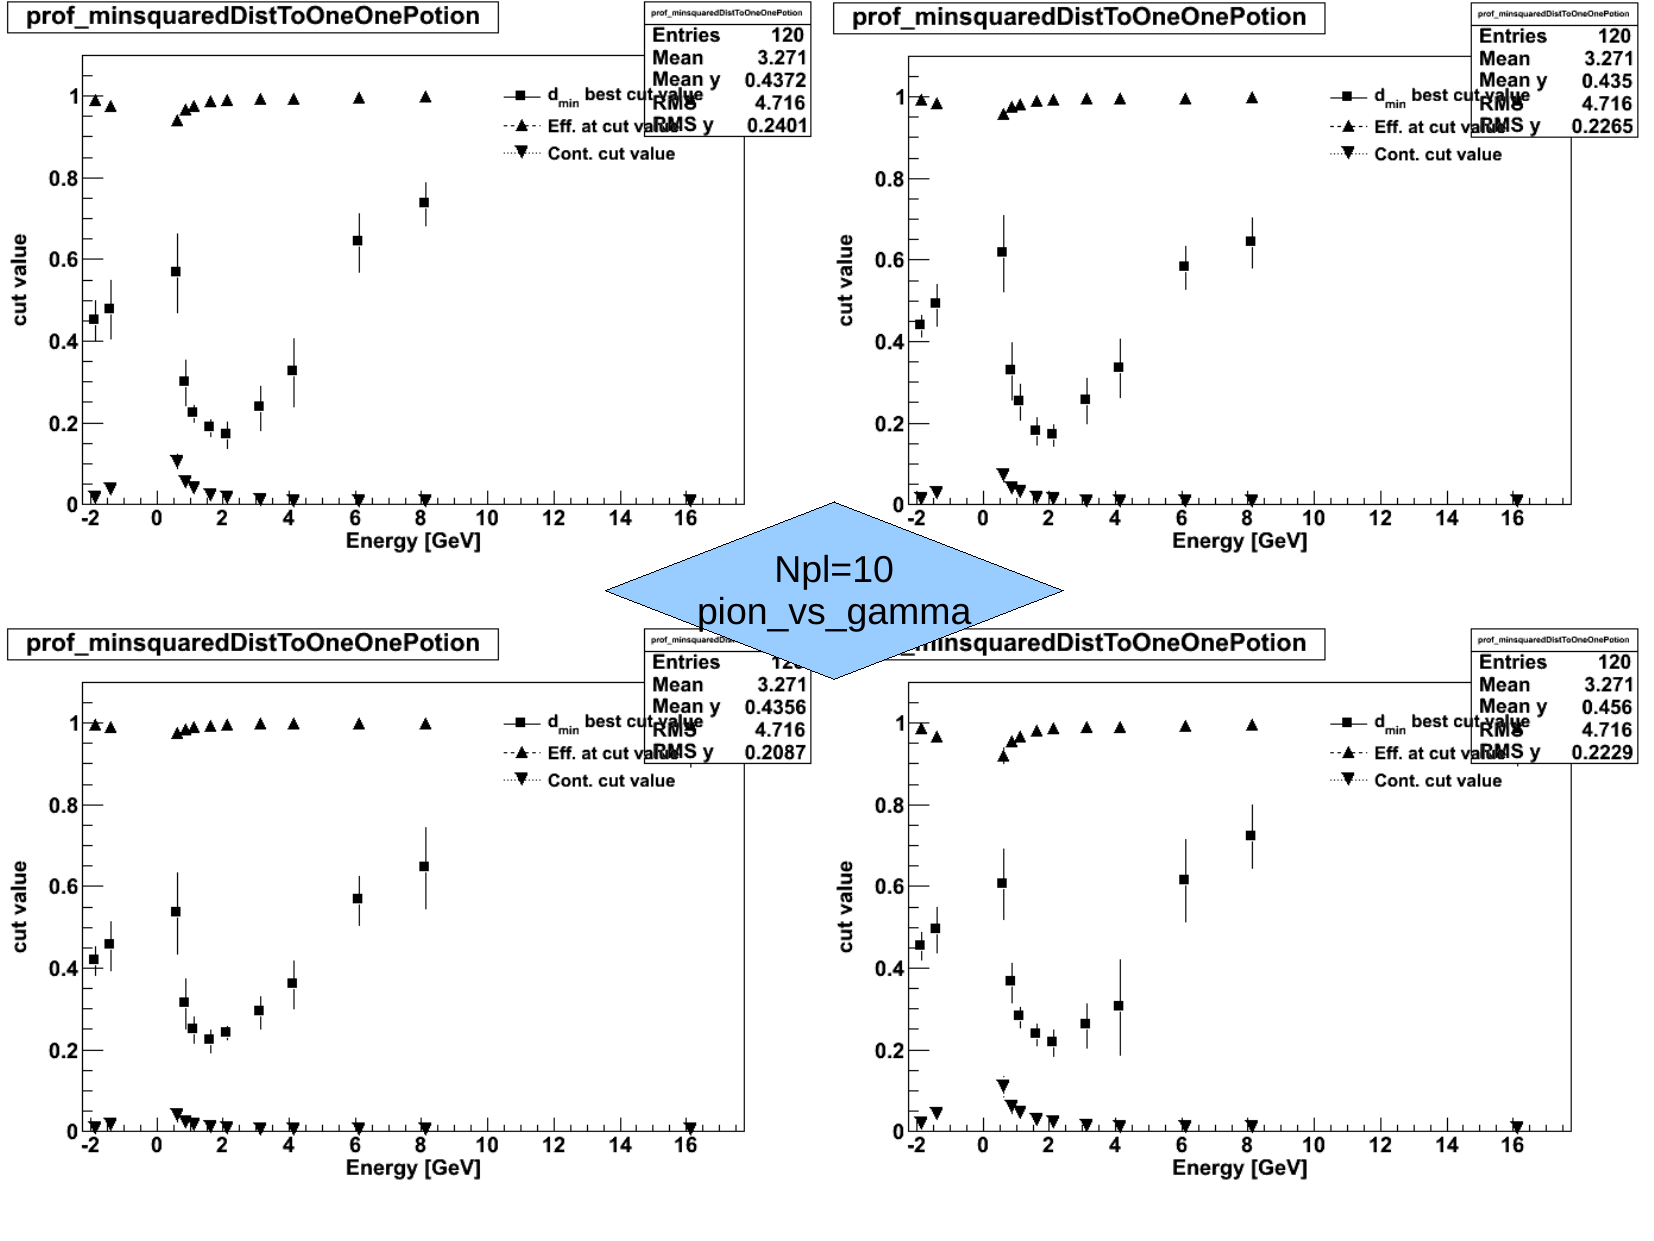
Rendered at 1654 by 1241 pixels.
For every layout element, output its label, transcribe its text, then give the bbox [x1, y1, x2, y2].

text_box Npl=10 pion_vs_gamma [605, 501, 1064, 680]
picture [0, 626, 1654, 1188]
picture [0, 0, 1654, 562]
